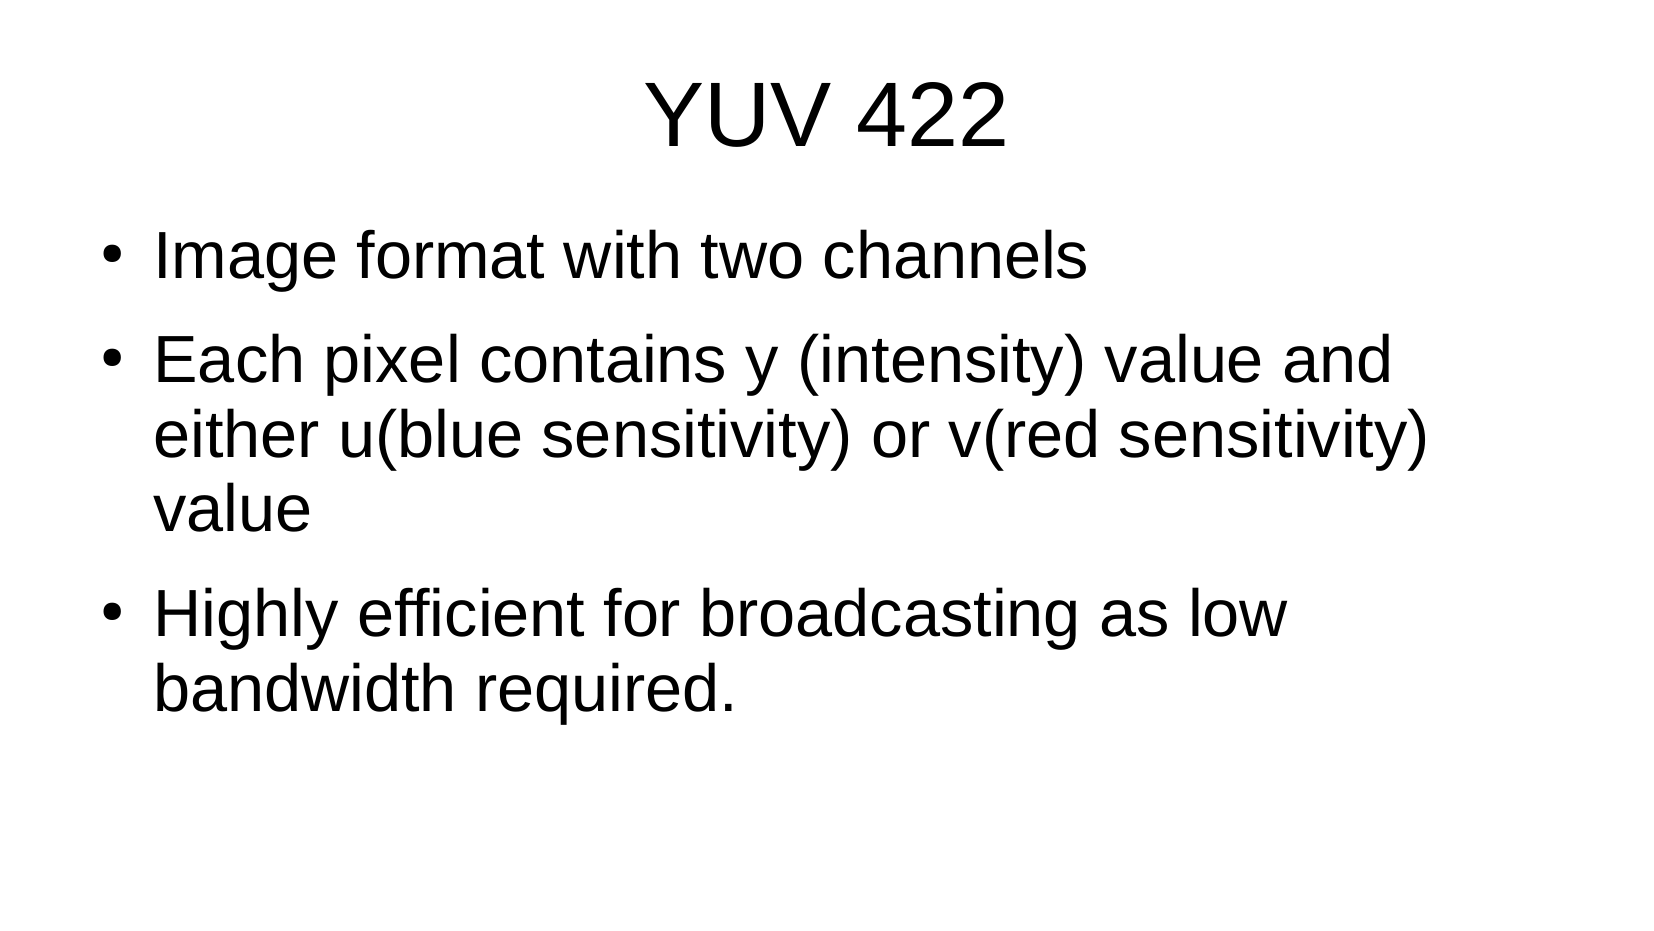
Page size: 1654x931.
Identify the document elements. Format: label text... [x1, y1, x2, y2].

title YUV 422 [82, 37, 1571, 193]
list Image format with two channels Each pixel contains y (intensity) value and either u(blue sensitivity) or v(red sensitivity) value Highly efficient for broadcasting as low bandwidth required. [82, 217, 1571, 758]
